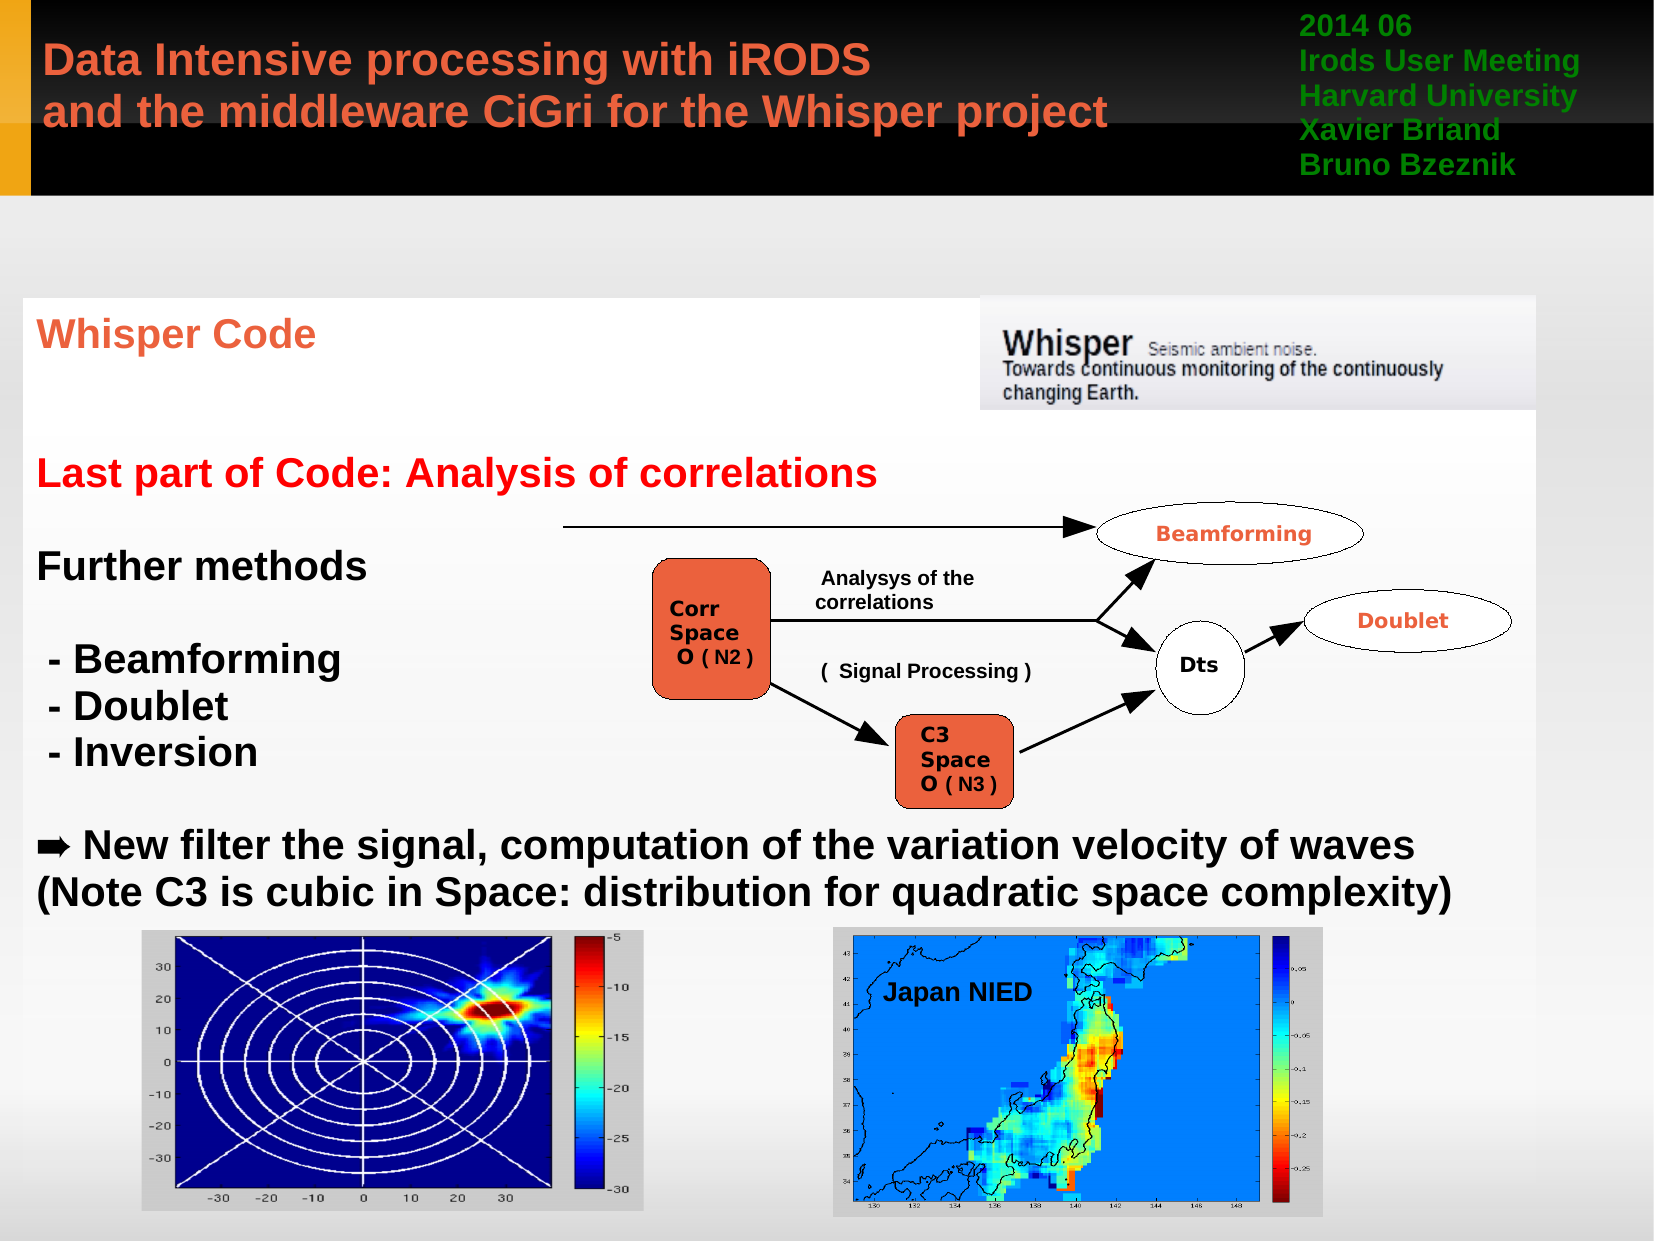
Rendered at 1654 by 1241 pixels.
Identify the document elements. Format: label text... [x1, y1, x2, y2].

text_box Corr Space O ( N2 ) [654, 589, 801, 709]
text_box [1096, 501, 1364, 553]
picture [818, 49, 833, 59]
text_box [895, 714, 1004, 808]
title 2014 06 Irods User Meeting Harvard University Xavier Briand Bruno Bzeznik [1299, 41, 1654, 219]
picture [749, 49, 763, 58]
picture [52, 49, 67, 59]
text_box Doublet [1327, 602, 1506, 667]
picture [420, 55, 430, 59]
text_box Analysys of the correlations [800, 559, 1068, 644]
text_box [1506, 610, 1512, 632]
text_box [1161, 620, 1240, 645]
text_box [1167, 700, 1233, 715]
text_box Beamforming [1126, 514, 1334, 568]
list Whisper Code Last part of Code: Analysis of correlations Further methods - Beamforming - Doublet - Inversion à New filter the signal, computation of the variation velocity of waves (Note C3 is cubic in Space: distribution for quadratic space complexity) [23, 298, 1536, 1211]
text_box Dts [1150, 645, 1245, 700]
picture [336, 54, 345, 59]
picture [0, 0, 1654, 1241]
picture [781, 48, 799, 59]
text_box C3 Space O ( N3 ) [905, 716, 1034, 836]
picture [219, 54, 228, 59]
text_box [652, 558, 771, 688]
text_box Japan NIED [868, 969, 1075, 1016]
text_box [1304, 589, 1491, 641]
picture [473, 54, 482, 59]
title Data Intensive processing with iRODS and the middleware CiGri for the Whisper project [29, 59, 1365, 266]
text_box ( Signal Processing ) [806, 652, 1056, 705]
